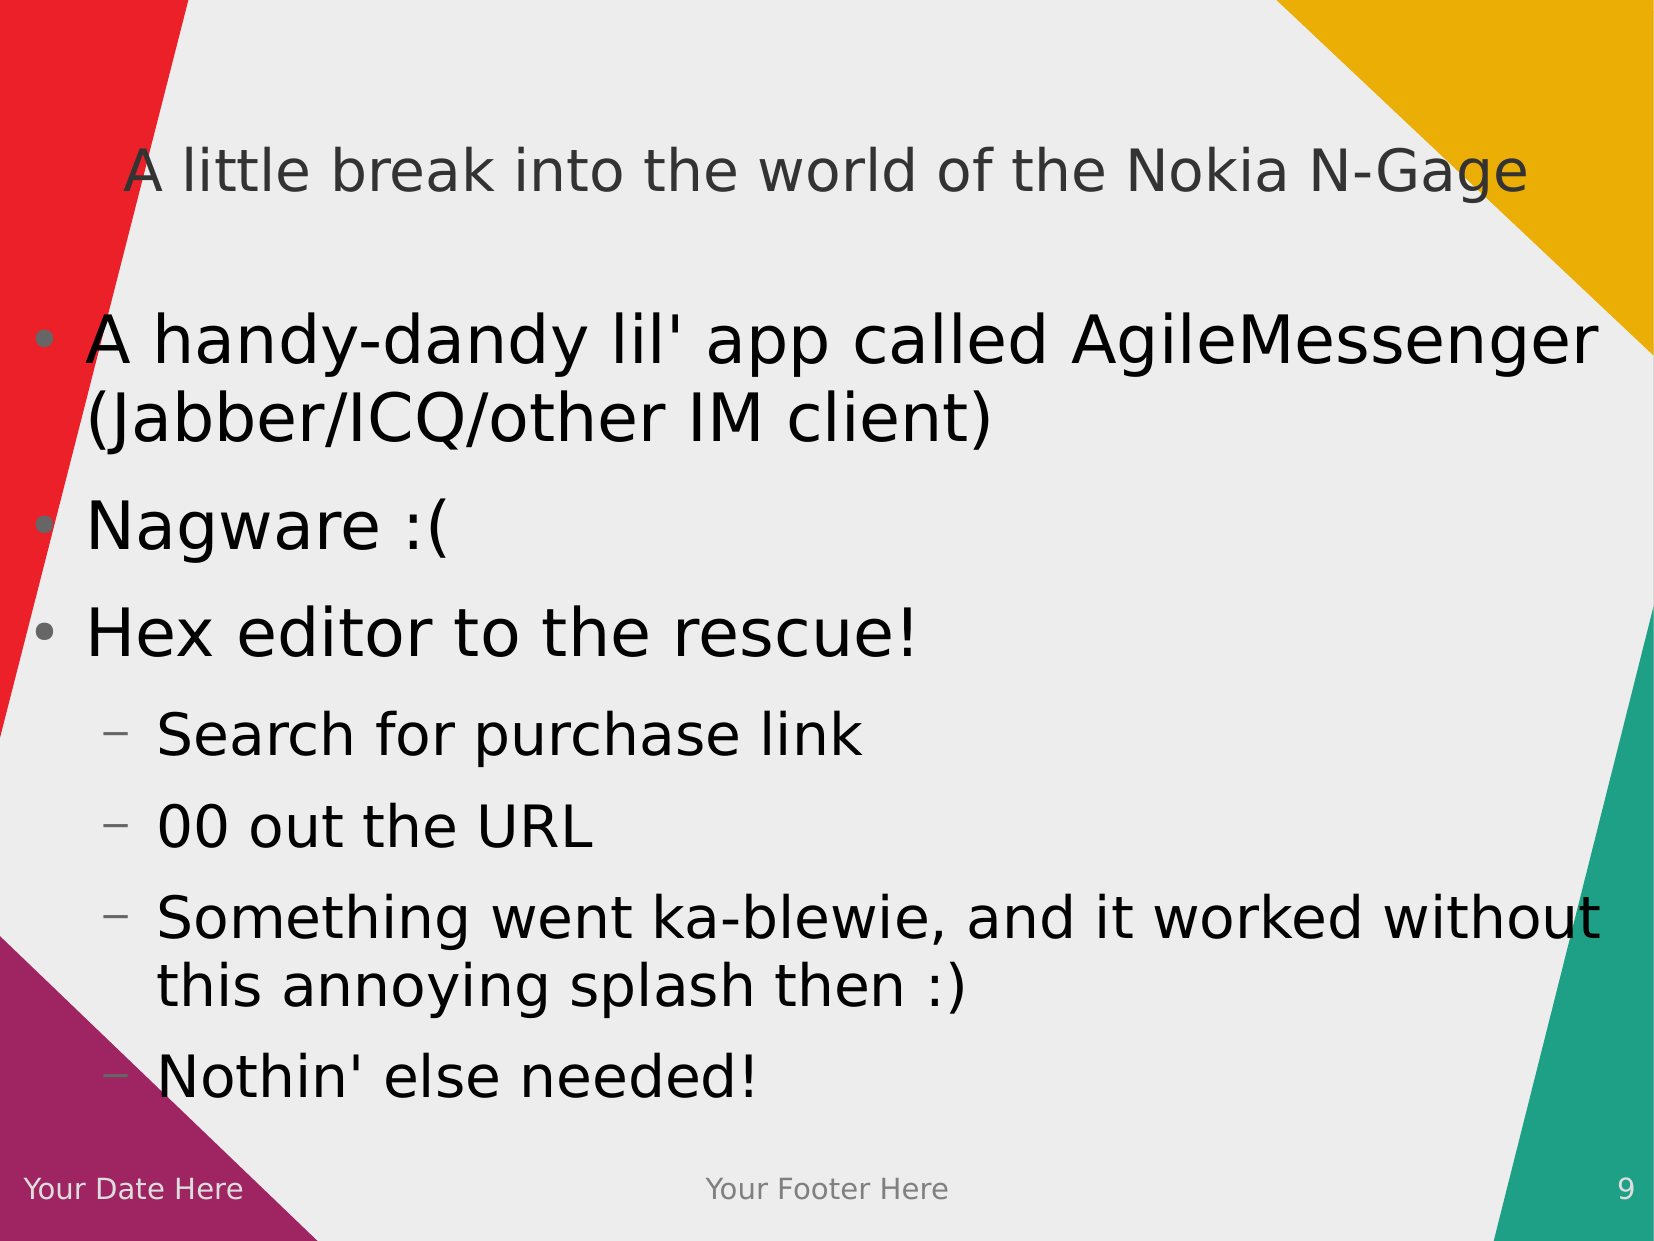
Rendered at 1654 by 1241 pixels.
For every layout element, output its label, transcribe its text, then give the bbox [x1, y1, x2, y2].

title A little break into the world of the Nokia N-Gage [114, 73, 1539, 271]
list A handy-dandy lil' app called AgileMessenger (Jabber/ICQ/other IM client) Nagware :( Hex editor to the rescue! Search for purchase link 00 out the URL Something went ka-blewie, and it worked without this annoying splash then :) Nothin' else needed! [15, 302, 1654, 1156]
